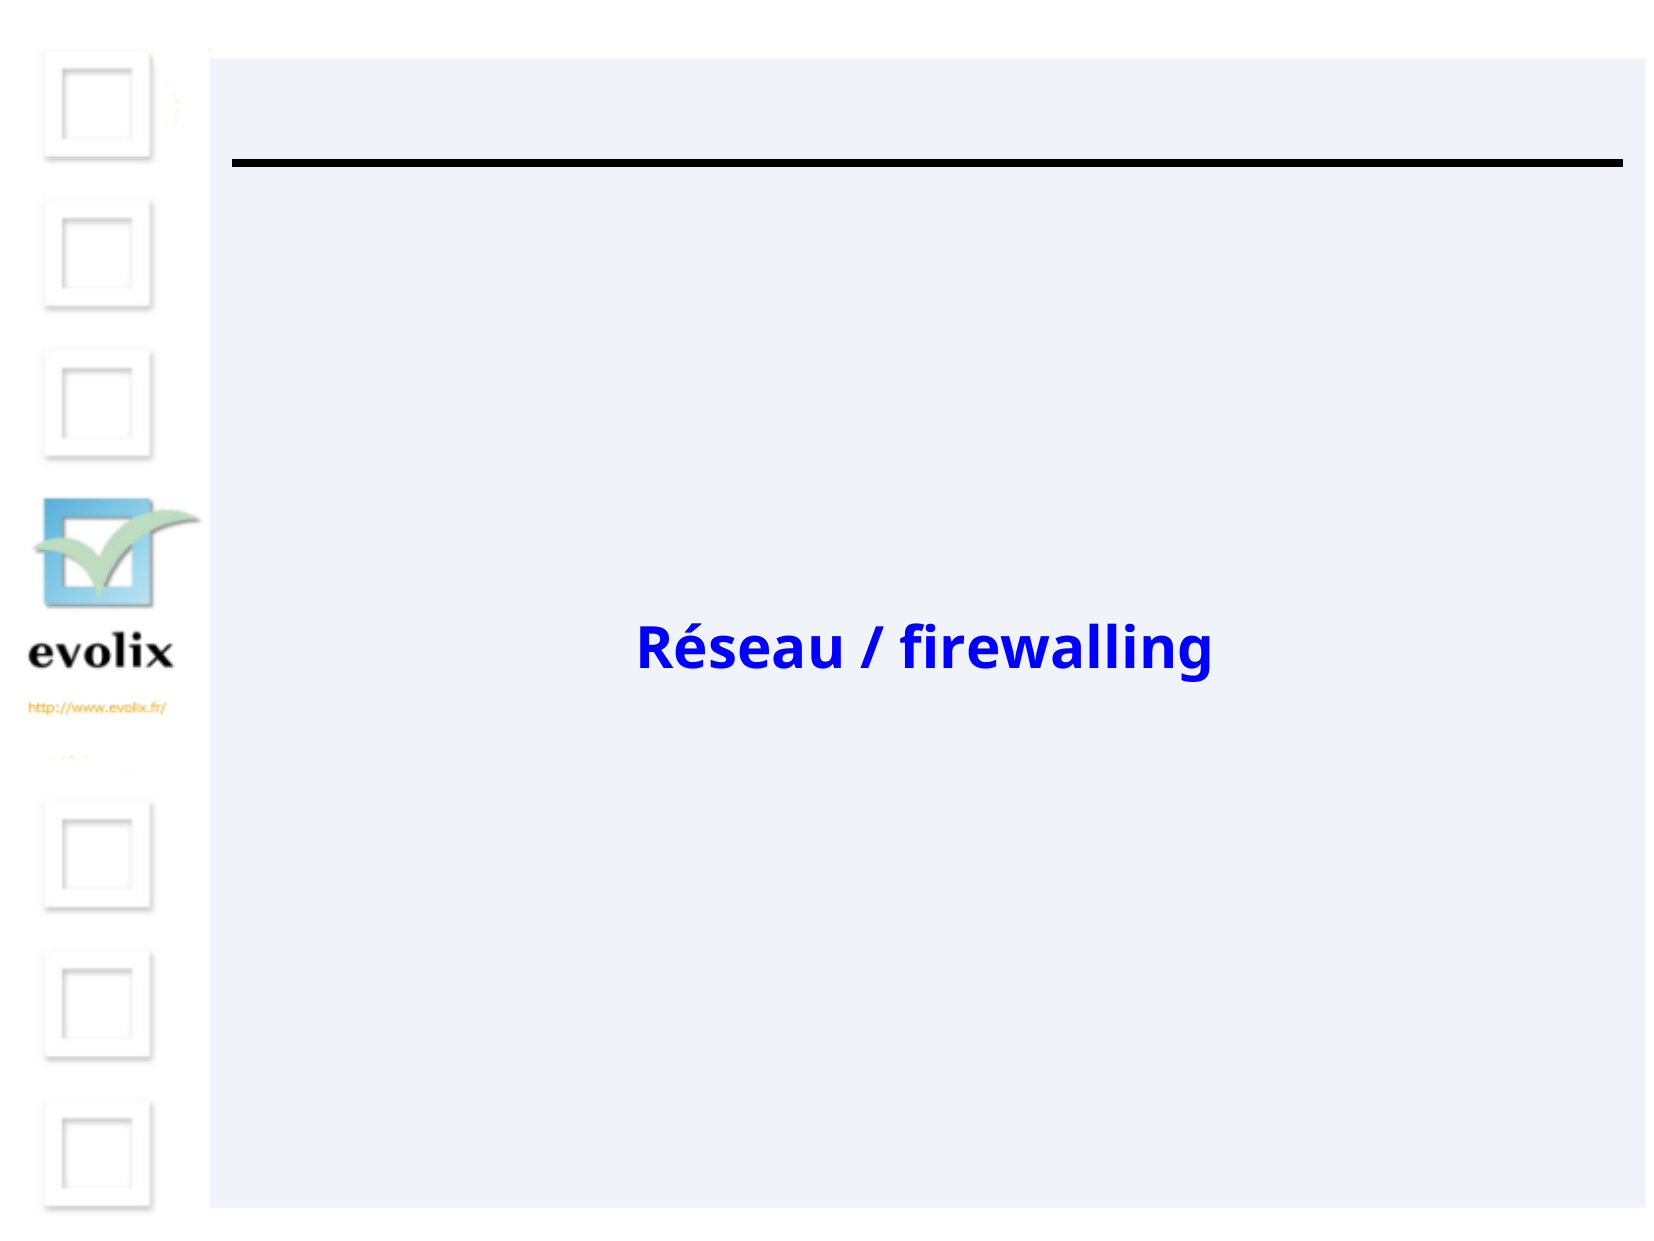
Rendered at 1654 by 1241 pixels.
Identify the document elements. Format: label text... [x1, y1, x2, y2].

text_box Réseau / firewalling [496, 582, 1354, 710]
picture [0, 49, 1654, 1218]
